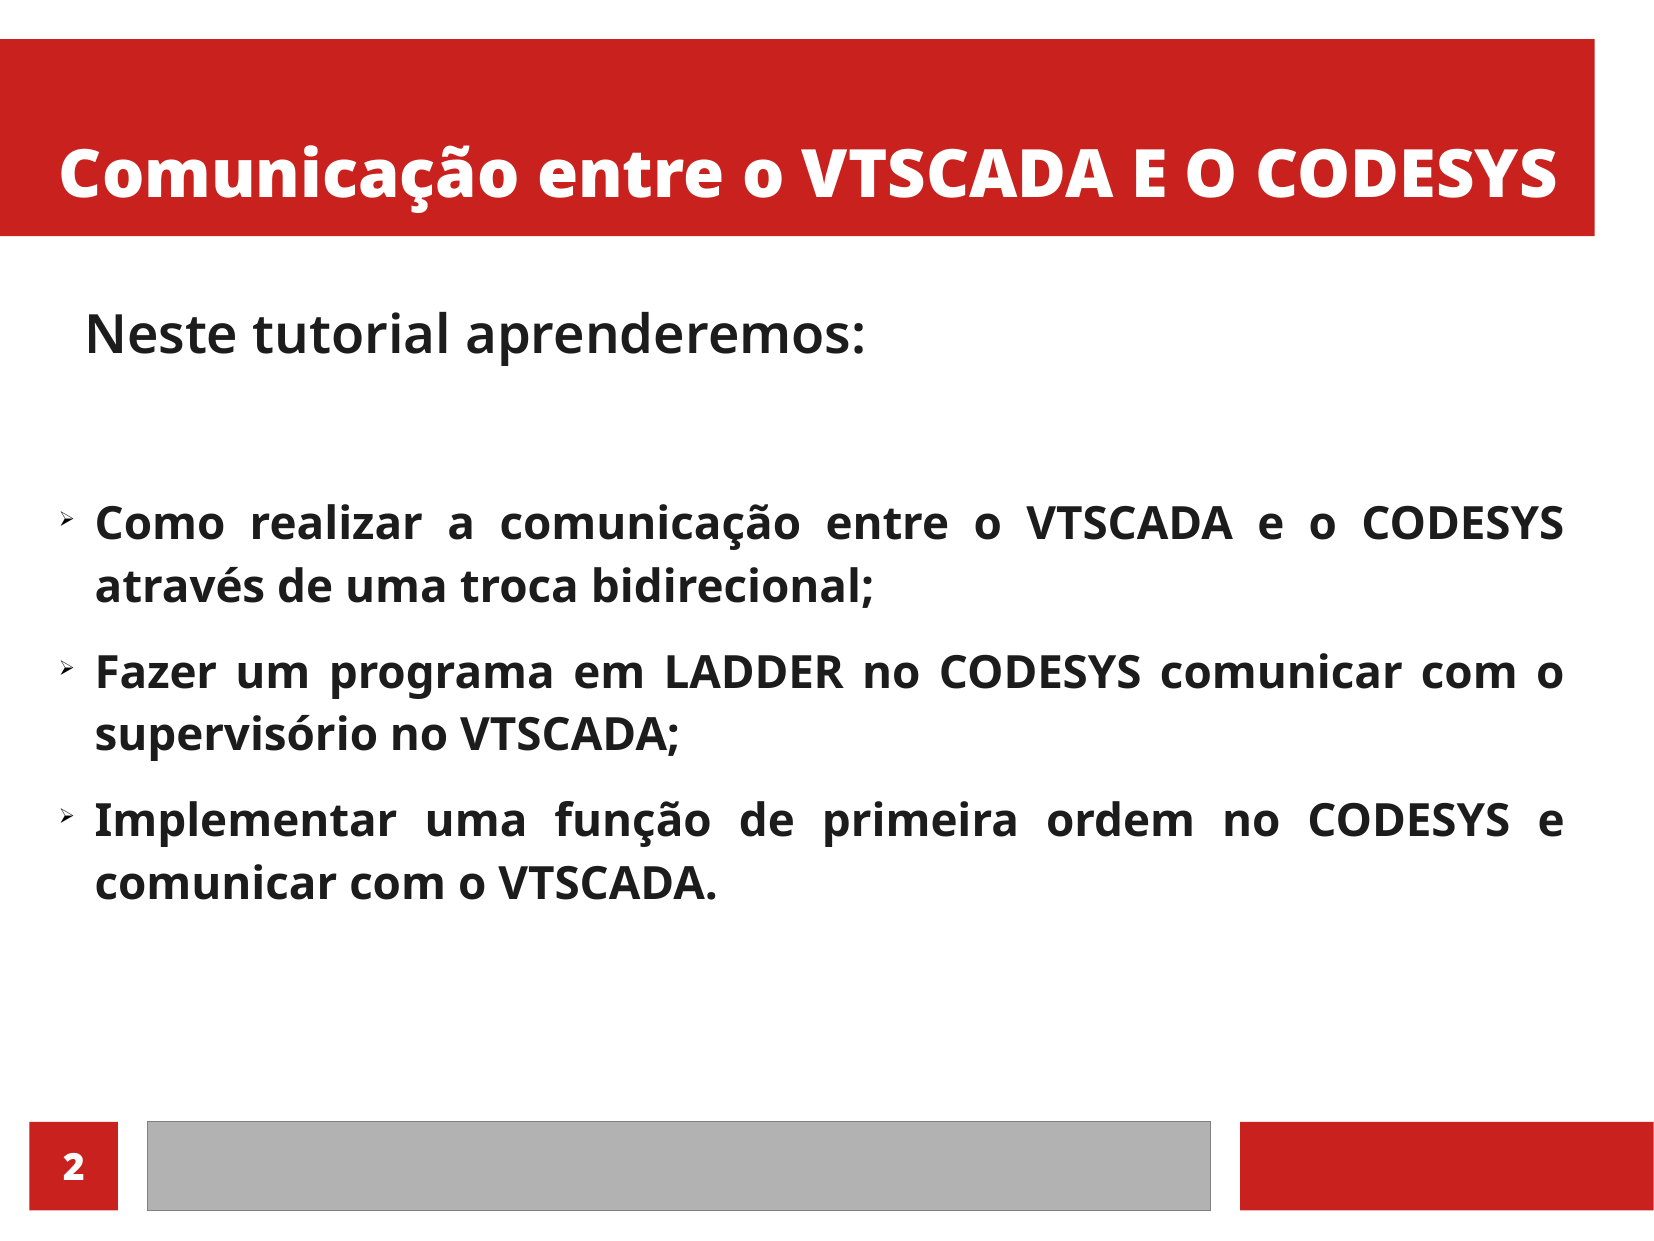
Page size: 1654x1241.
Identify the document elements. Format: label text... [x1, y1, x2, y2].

list Neste tutorial aprenderemos: Como realizar a comunicação entre o VTSCADA e o CODESYS através de uma troca bidirecional; Fazer um programa em LADDER no CODESYS comunicar com o supervisório no VTSCADA; Implementar uma função de primeira ordem no CODESYS e comunicar com o VTSCADA. [59, 295, 1565, 1063]
title Comunicação entre o VTSCADA E O CODESYS [58, 58, 1595, 217]
